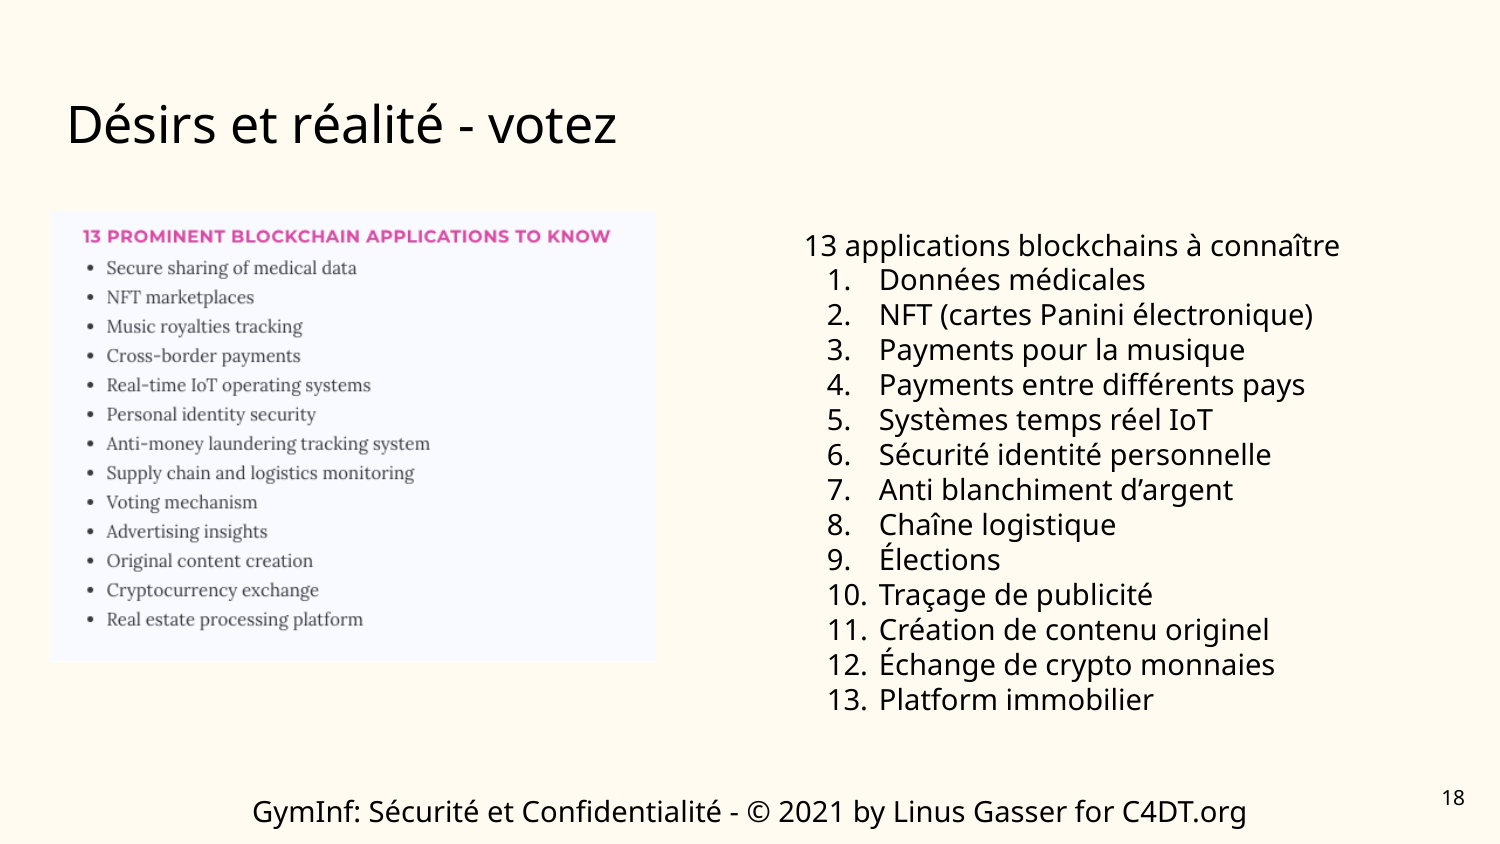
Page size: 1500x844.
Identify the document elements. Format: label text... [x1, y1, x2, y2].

text_box 13 applications blockchains à connaître Données médicales NFT (cartes Panini électronique) Payments pour la musique Payments entre différents pays Systèmes temps réel IoT Sécurité identité personnelle Anti blanchiment d’argent Chaîne logistique Élections Traçage de publicité Création de contenu originel Échange de crypto monnaies Platform immobilier [788, 211, 1449, 732]
title Désirs et réalité - votez [51, 72, 1449, 174]
picture [51, 211, 656, 662]
slide_number <number> [1389, 764, 1480, 830]
